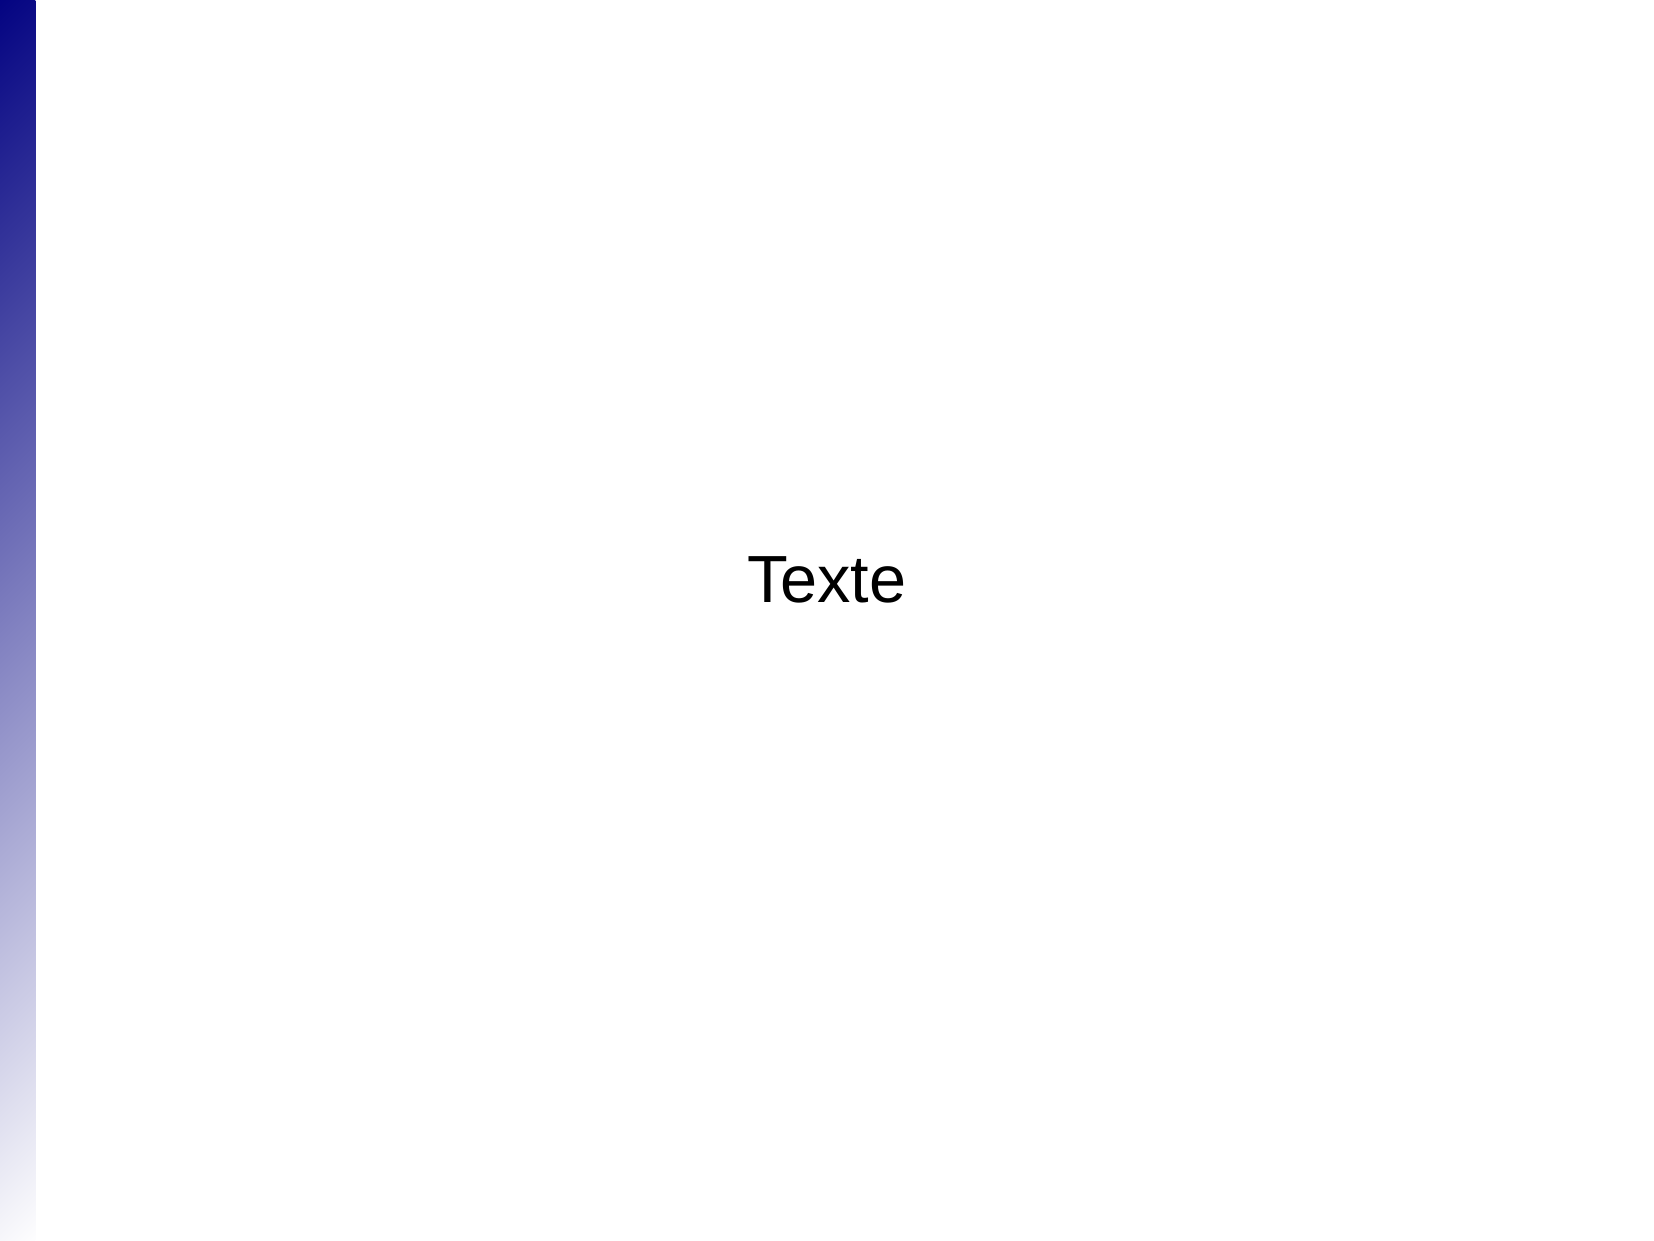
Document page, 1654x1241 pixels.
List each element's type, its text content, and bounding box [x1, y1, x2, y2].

subtitle Texte [82, 49, 1571, 1109]
